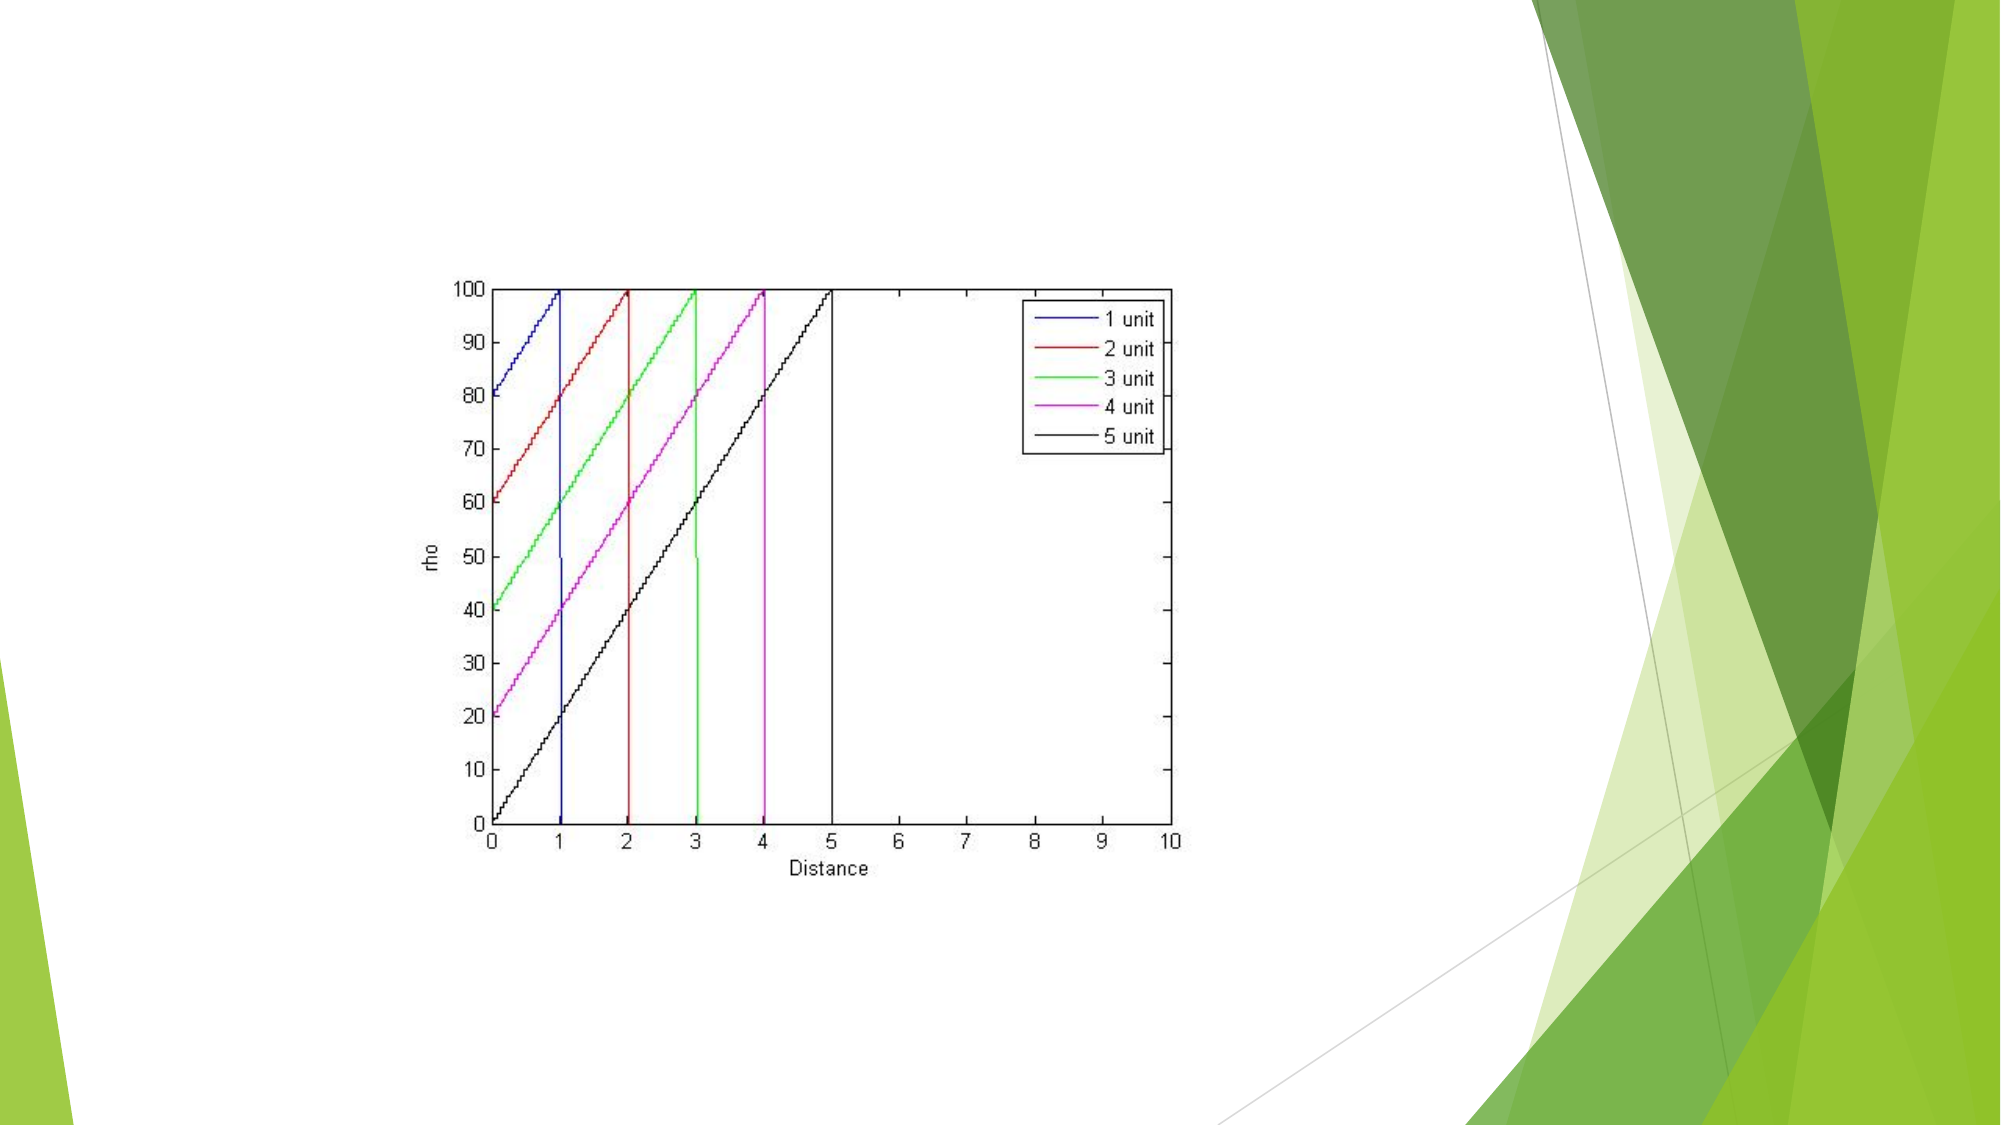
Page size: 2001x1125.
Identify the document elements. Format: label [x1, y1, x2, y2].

picture [378, 239, 1254, 896]
